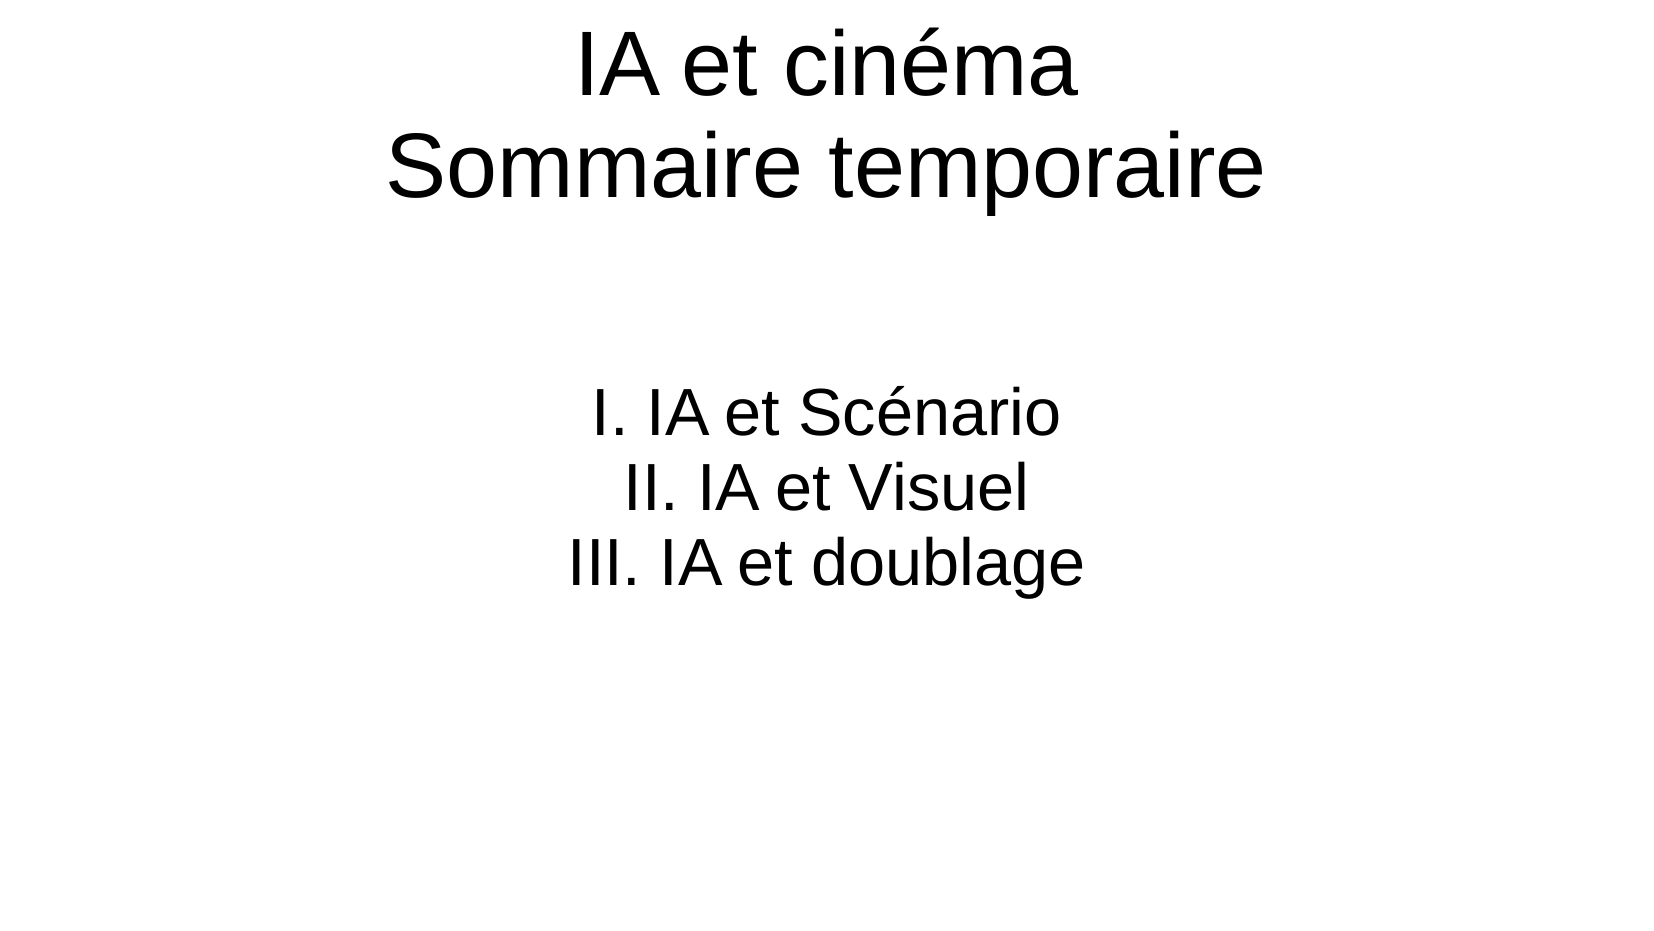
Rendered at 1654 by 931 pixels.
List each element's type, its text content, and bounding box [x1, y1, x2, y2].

subtitle I. IA et Scénario II. IA et Visuel III. IA et doublage [82, 217, 1571, 758]
title IA et cinéma Sommaire temporaire [82, 12, 1571, 217]
